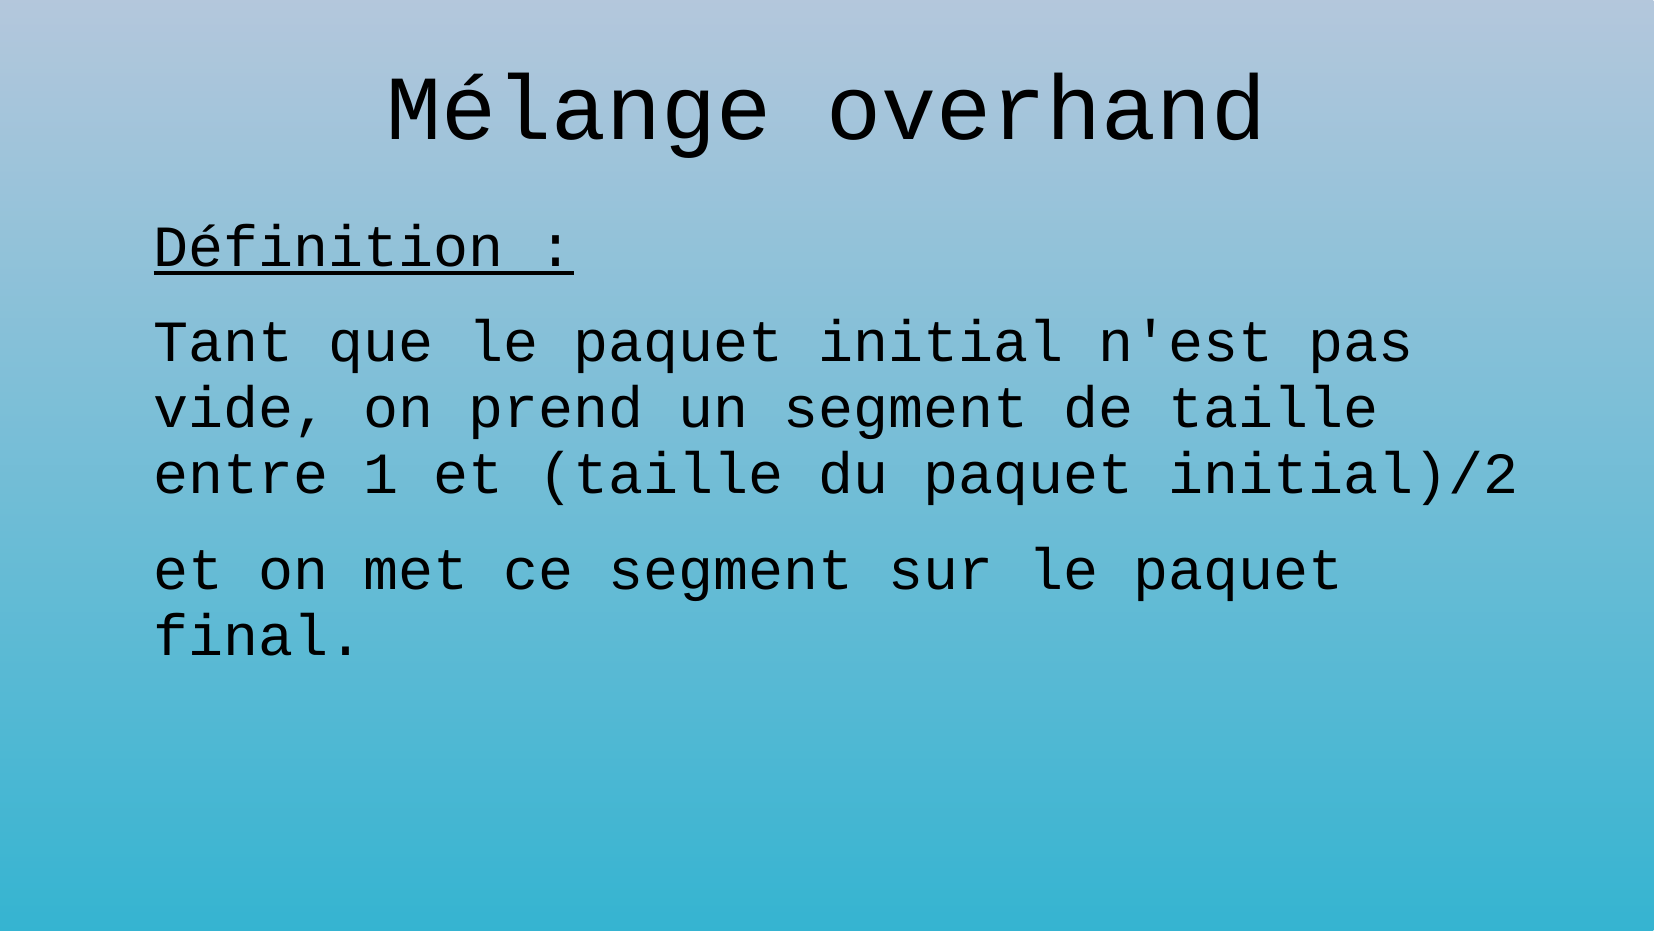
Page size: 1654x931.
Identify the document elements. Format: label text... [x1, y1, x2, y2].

list Définition : Tant que le paquet initial n'est pas vide, on prend un segment de taille entre 1 et (taille du paquet initial)/2 et on met ce segment sur le paquet final. [82, 217, 1571, 758]
title Mélange overhand [82, 37, 1571, 193]
